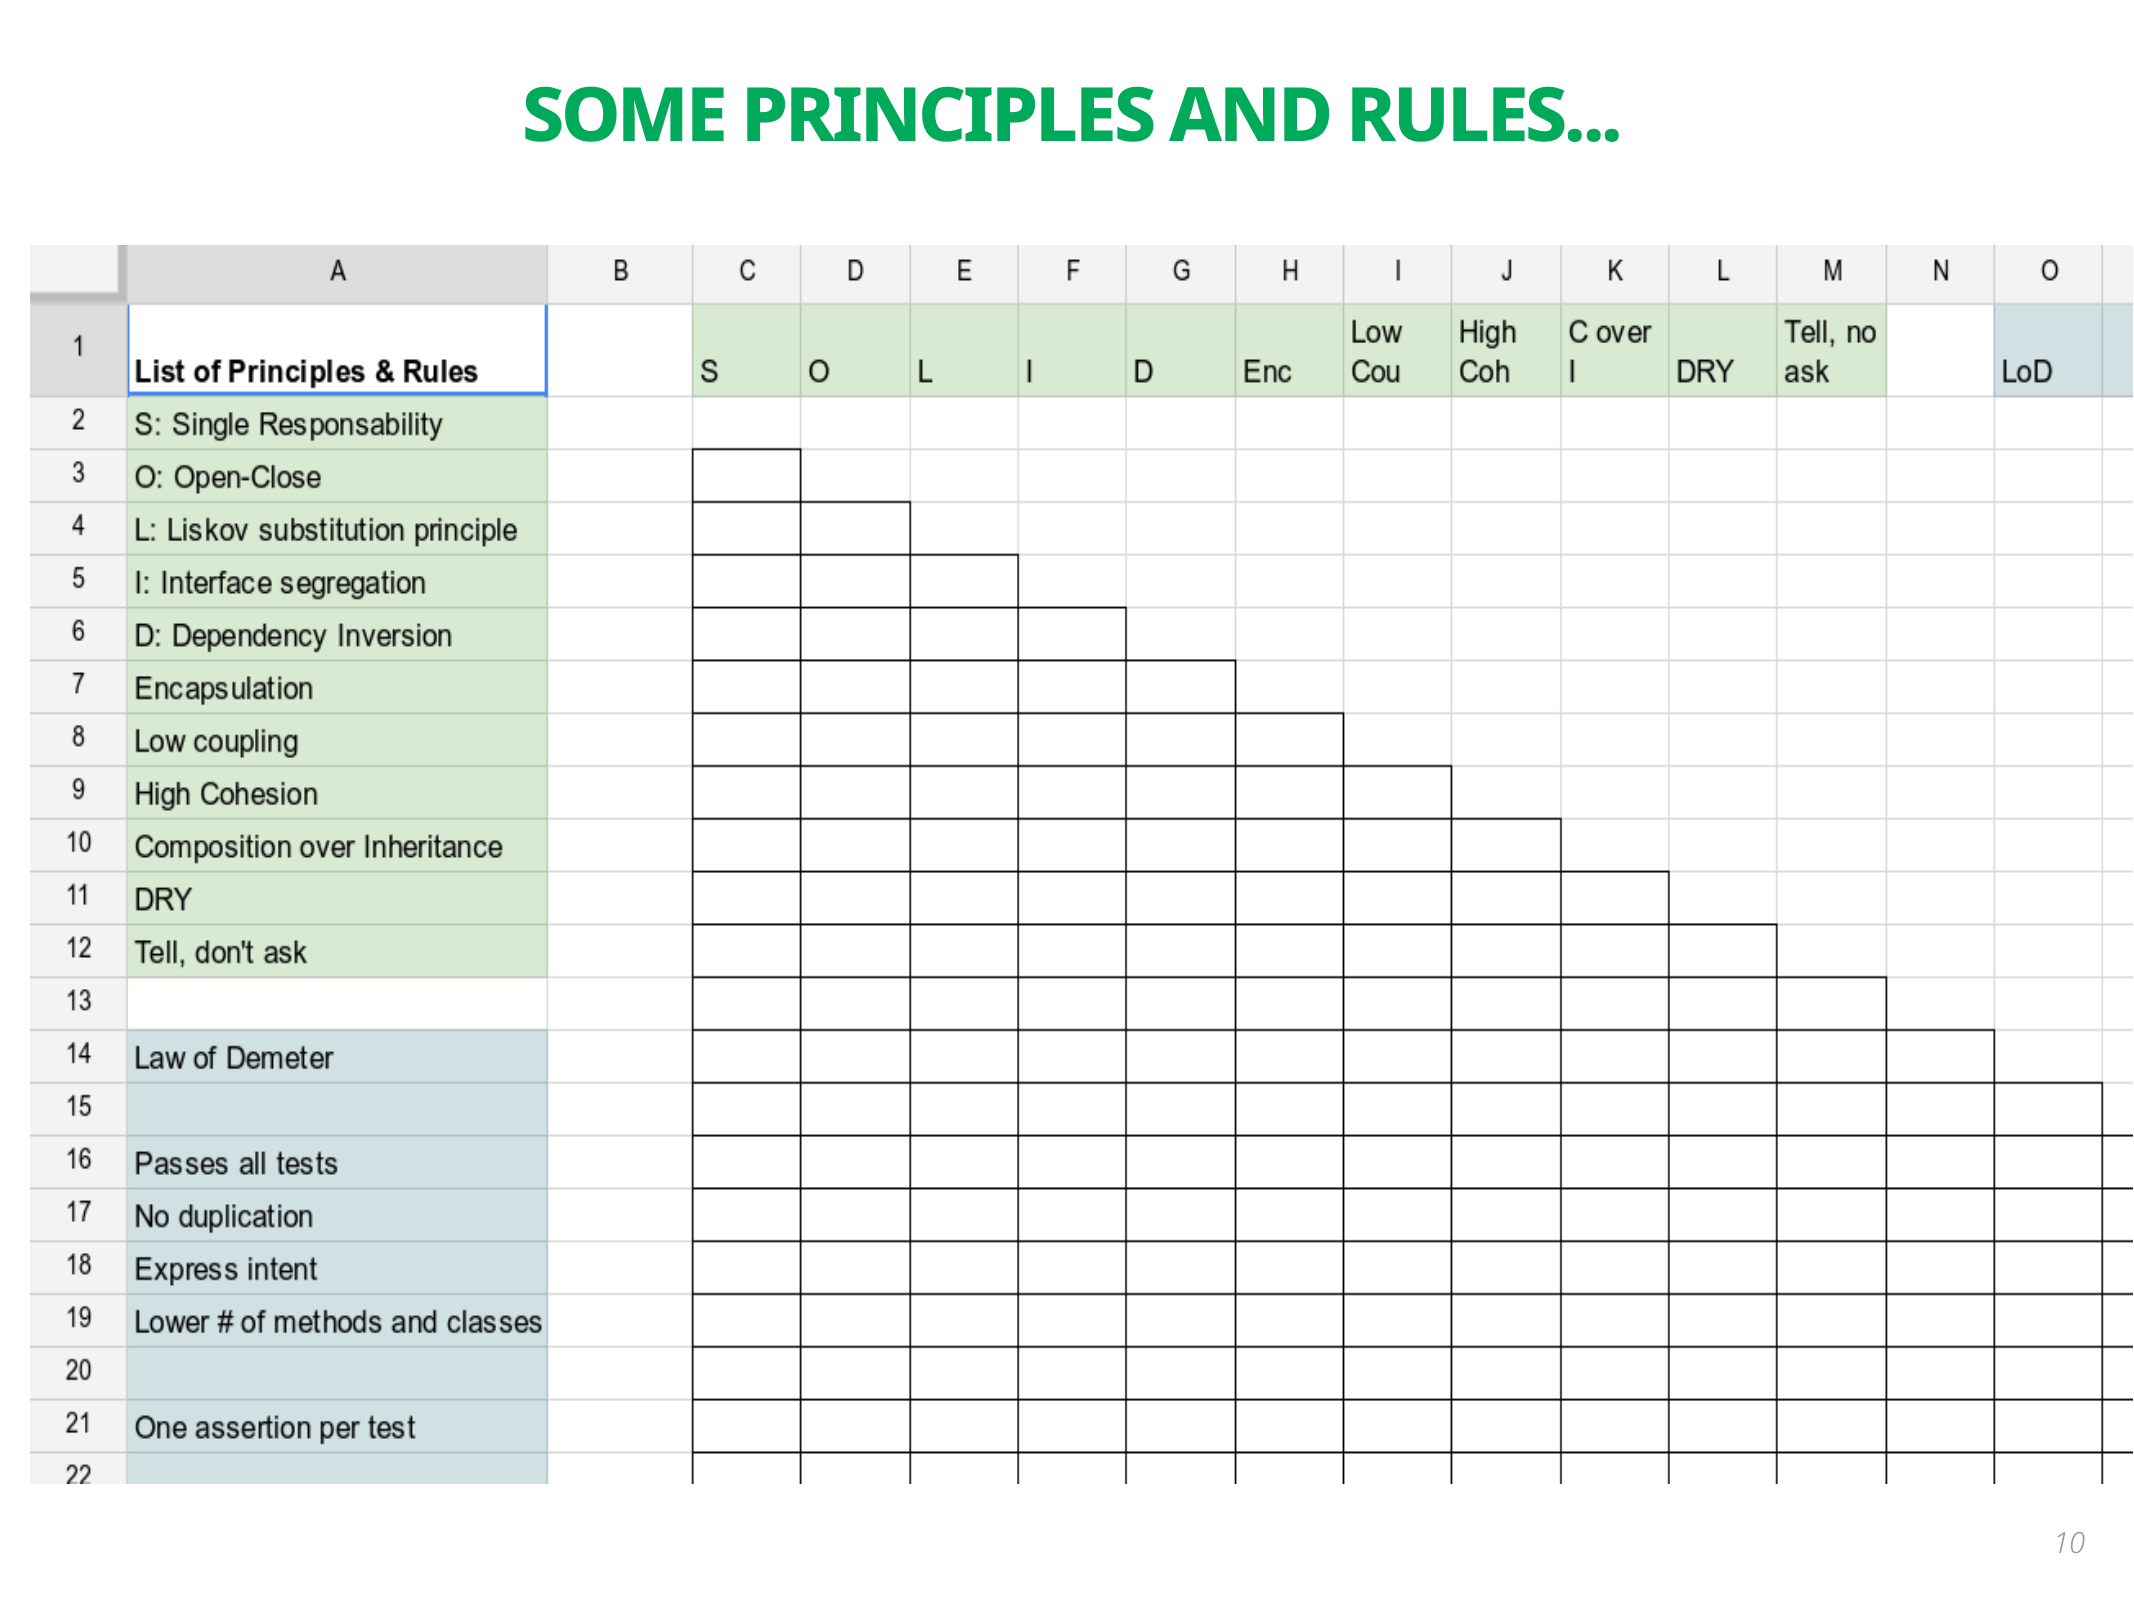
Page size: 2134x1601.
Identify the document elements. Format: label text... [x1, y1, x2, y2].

title SOME PRINCIPLES AND RULES... [60, 30, 2086, 211]
picture [30, 245, 2133, 1484]
